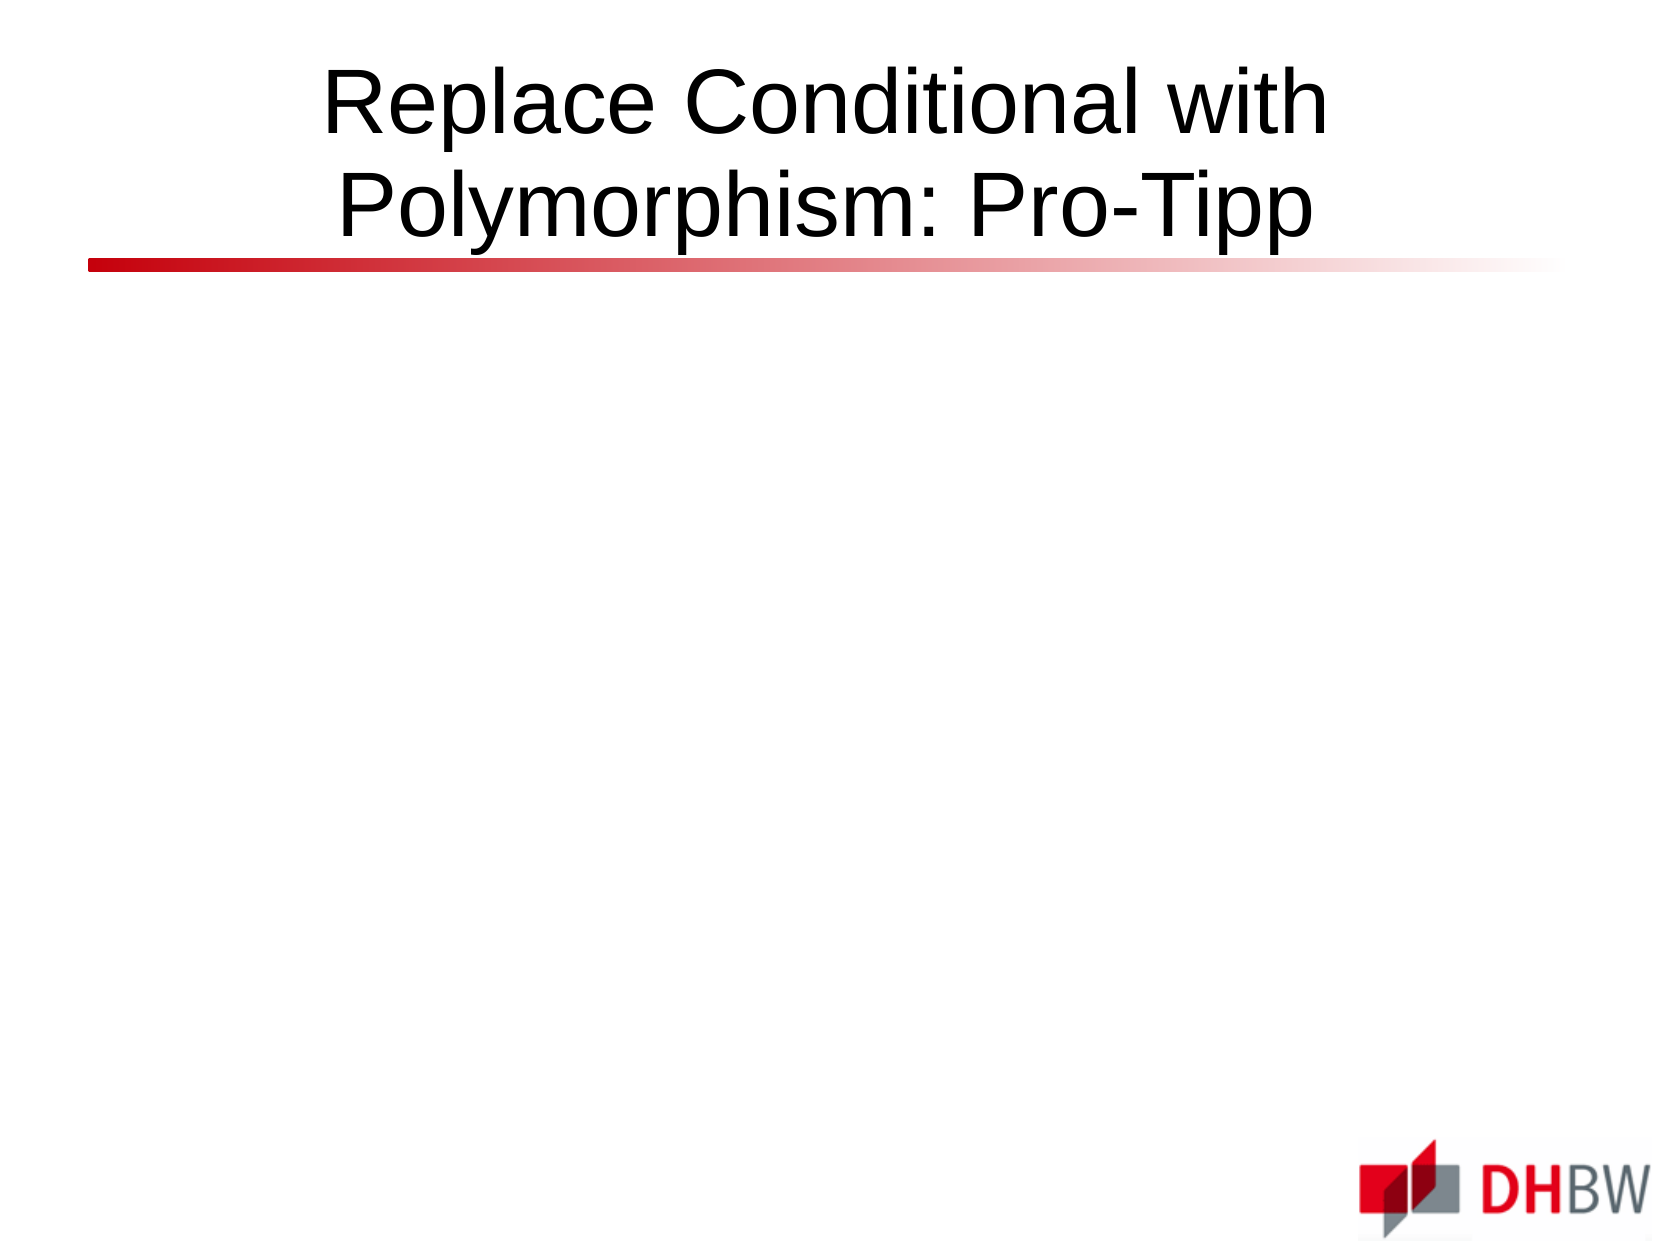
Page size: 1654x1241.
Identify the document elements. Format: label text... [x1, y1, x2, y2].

picture [1358, 1137, 1652, 1241]
title Replace Conditional with Polymorphism: Pro-Tipp [82, 50, 1571, 256]
